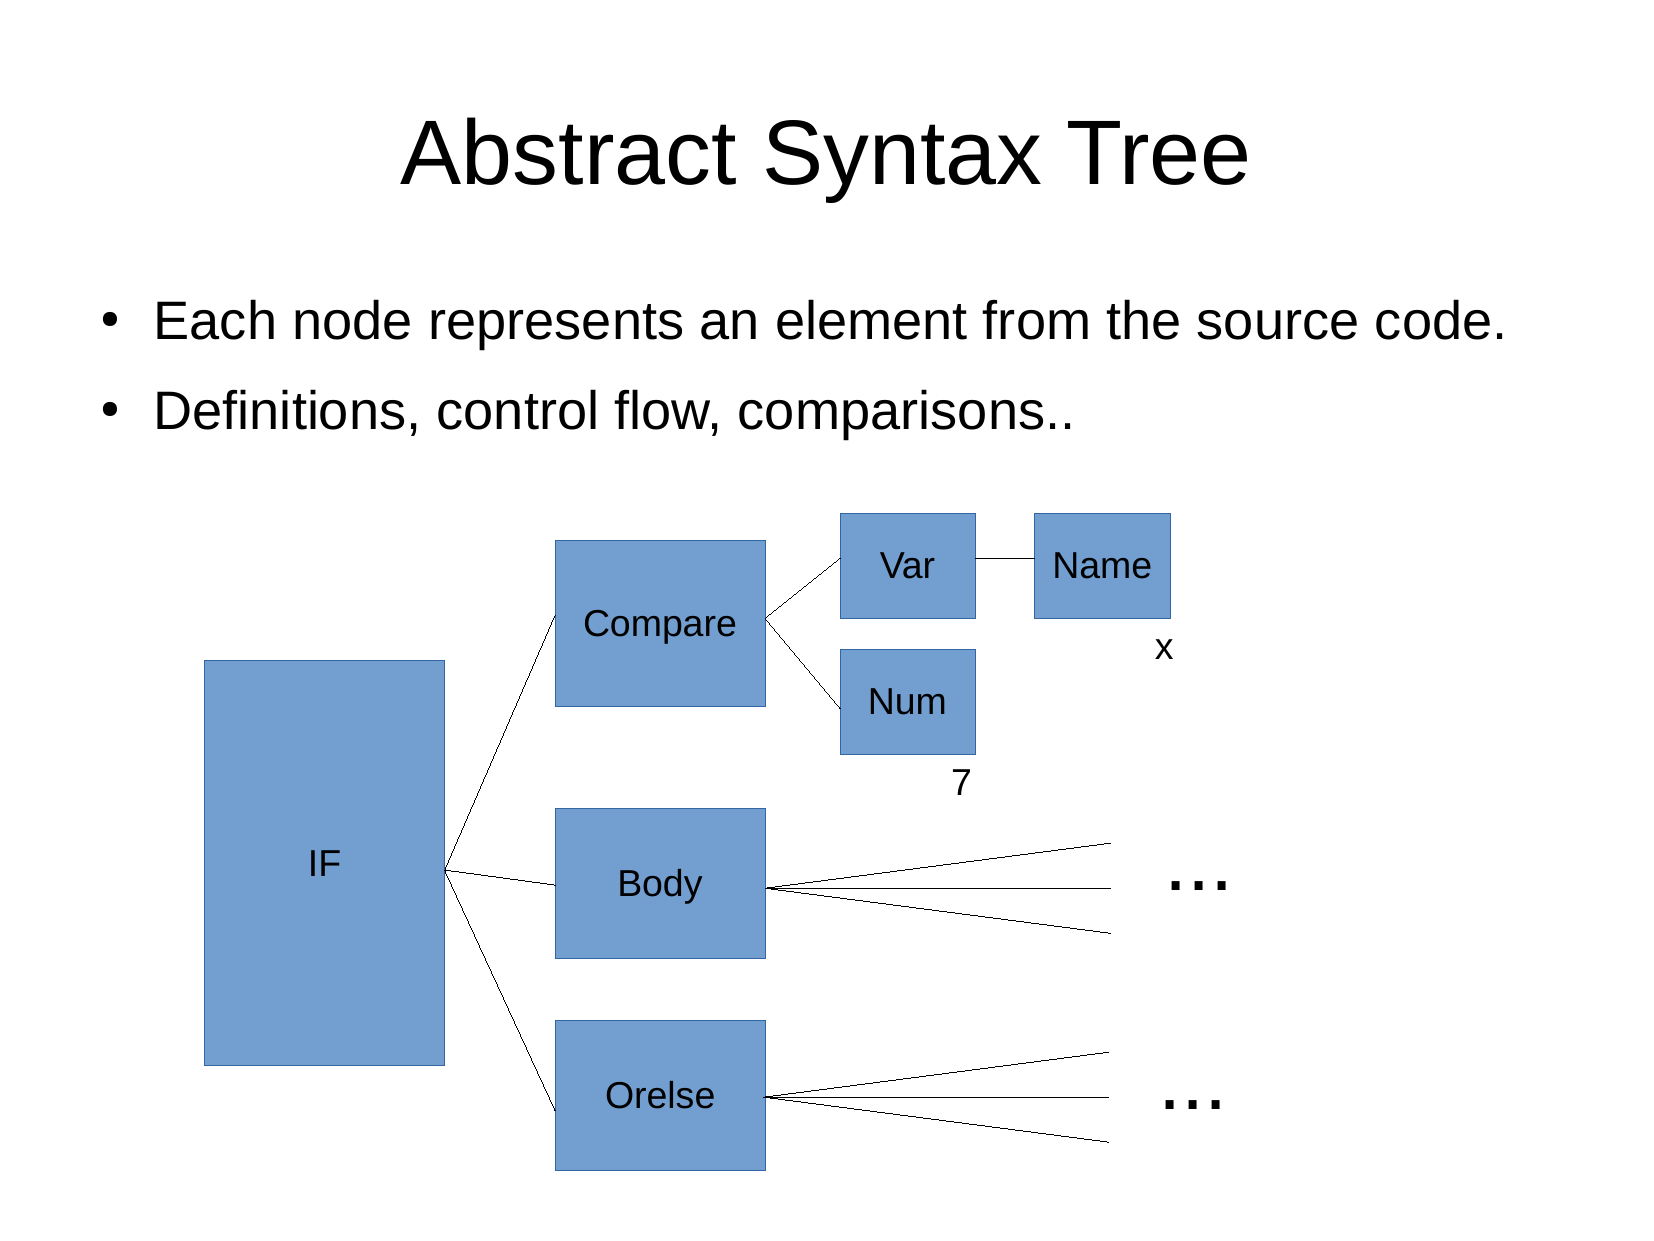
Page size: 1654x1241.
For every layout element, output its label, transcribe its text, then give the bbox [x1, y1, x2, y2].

text_box Num [840, 649, 976, 755]
text_box Compare [555, 540, 766, 707]
title Abstract Syntax Tree [82, 49, 1571, 257]
text_box ... [1149, 808, 1249, 917]
text_box ... [1143, 1026, 1244, 1135]
text_box x [1140, 618, 1201, 676]
text_box Var [840, 513, 976, 619]
text_box Name [1034, 513, 1171, 619]
text_box IF [204, 660, 445, 1066]
text_box 7 [936, 754, 987, 811]
list Each node represents an element from the source code. Definitions, control flow, comparisons.. [82, 290, 1571, 1010]
text_box Orelse [555, 1020, 766, 1171]
text_box Body [555, 808, 766, 959]
